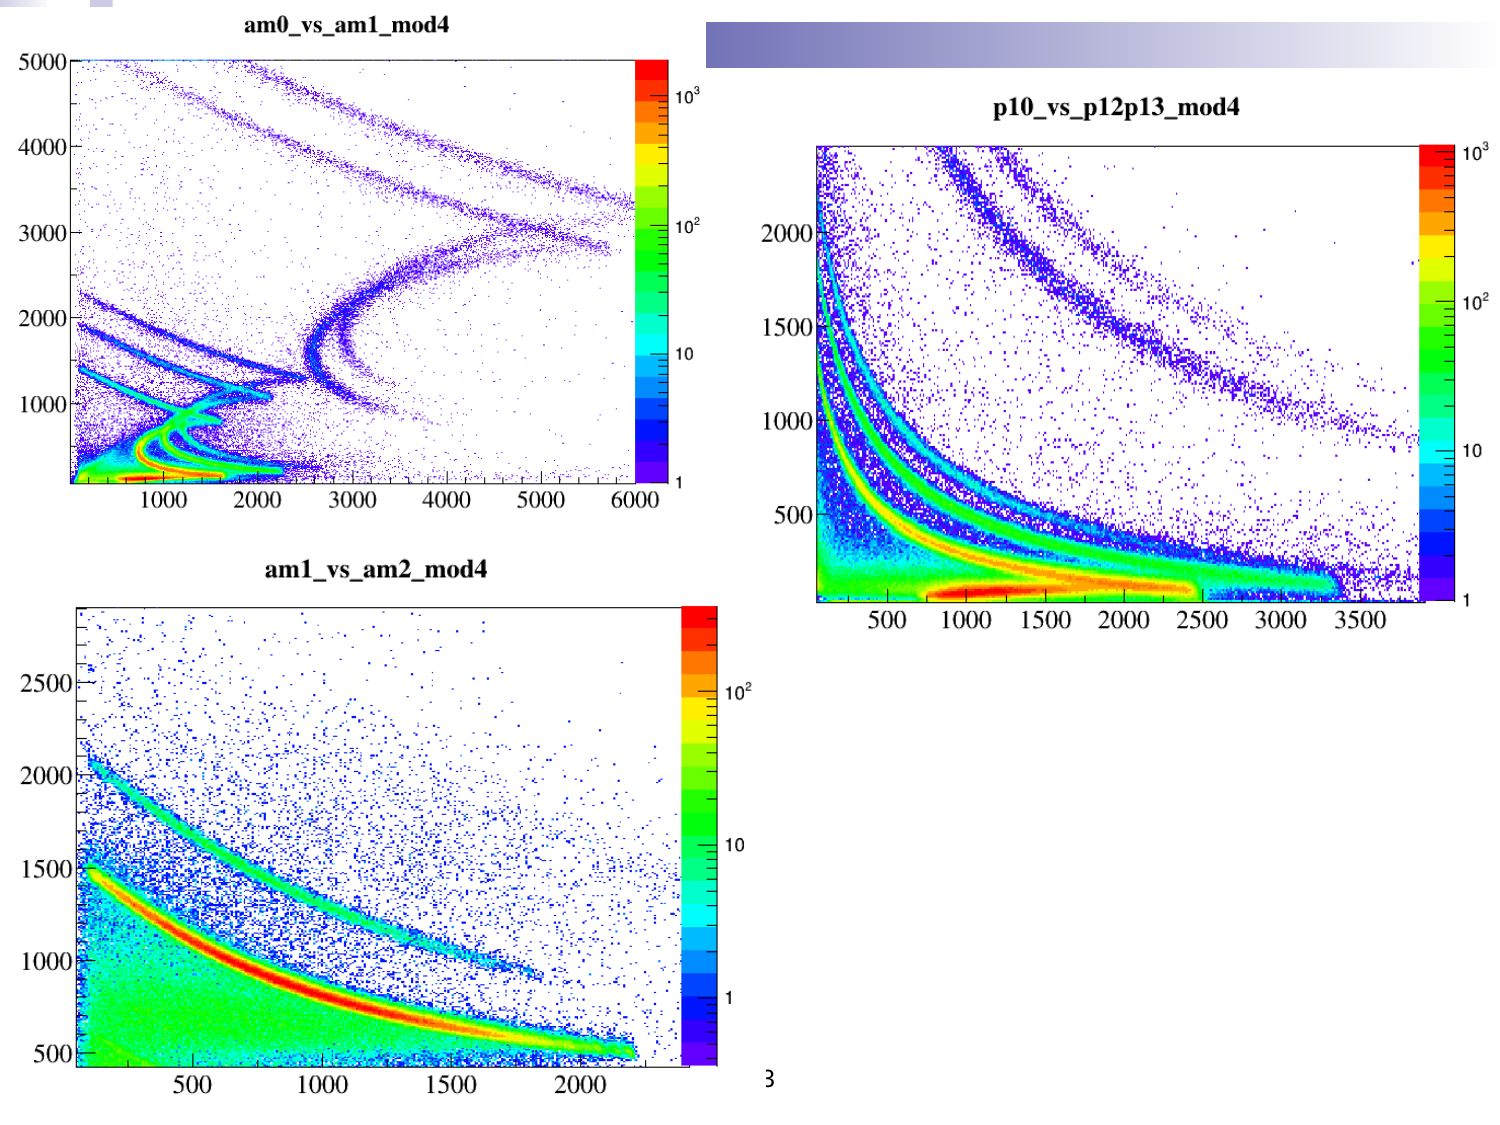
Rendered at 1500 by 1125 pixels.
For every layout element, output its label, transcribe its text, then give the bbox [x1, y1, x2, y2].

picture [0, 89, 1500, 1125]
picture [0, 7, 706, 537]
text_box 17-3 [766, 1024, 988, 1101]
